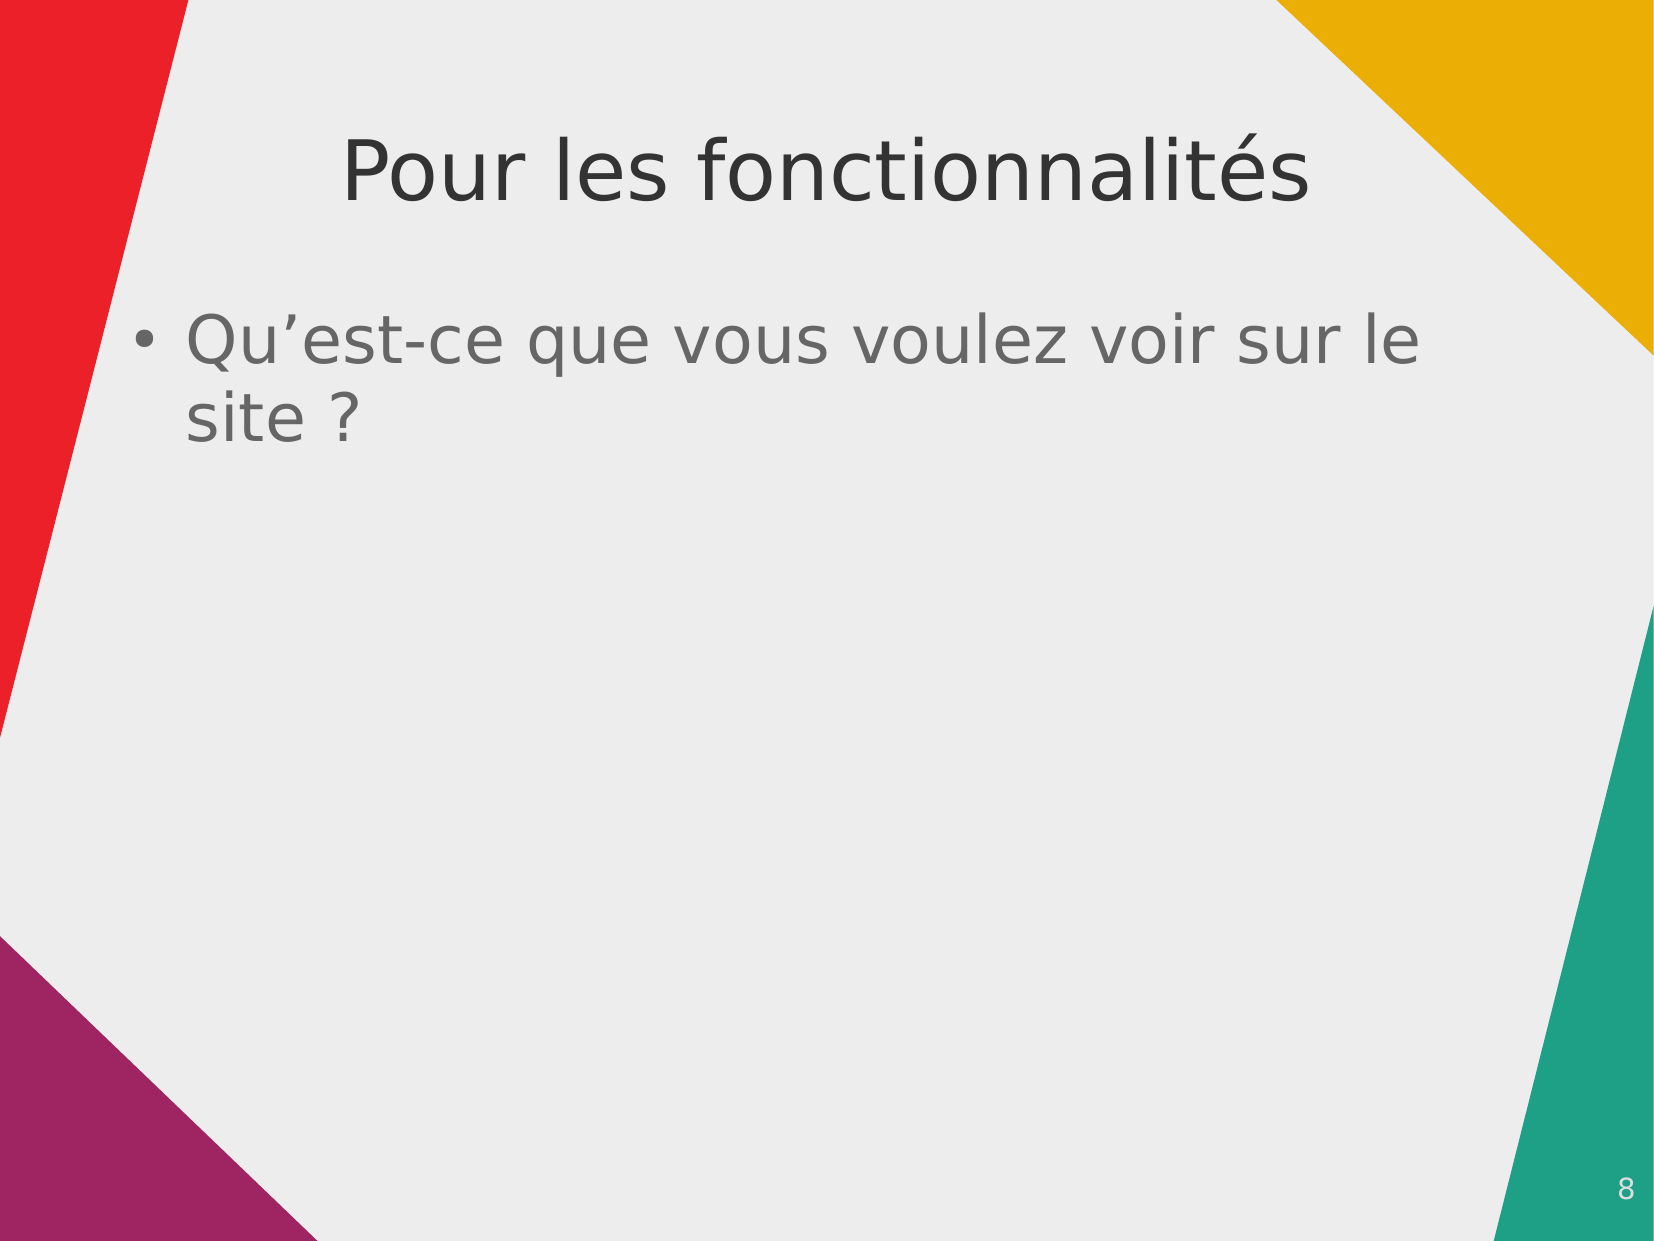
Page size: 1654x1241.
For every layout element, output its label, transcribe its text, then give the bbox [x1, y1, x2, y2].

list Qu’est-ce que vous voulez voir sur le site ? [114, 302, 1539, 1033]
title Pour les fonctionnalités [114, 73, 1539, 271]
